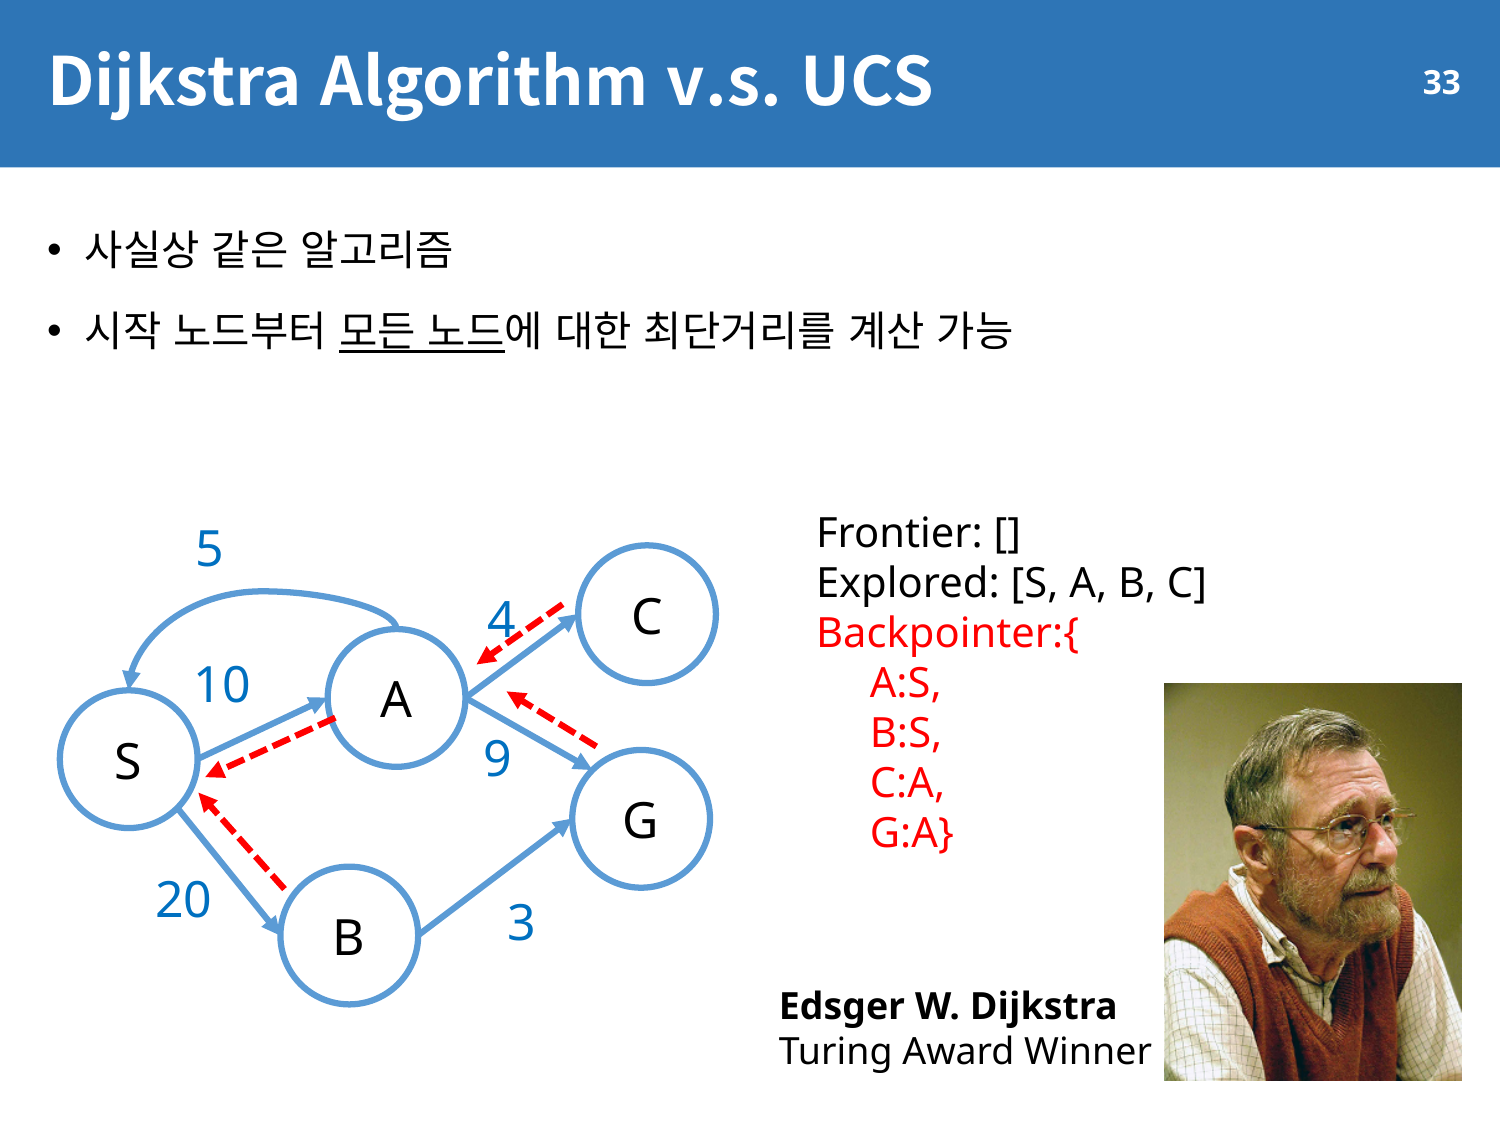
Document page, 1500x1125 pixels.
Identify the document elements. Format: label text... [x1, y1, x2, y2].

text_box Frontier: [] Explored: [S, A, B, C] Backpointer:{ A:S, B:S, C:A, G:A} [801, 498, 1223, 864]
text_box A [327, 629, 466, 767]
text_box 4 [472, 580, 528, 656]
text_box 3 [492, 883, 551, 958]
text_box G [572, 749, 711, 888]
title Dijkstra Algorithm v.s. UCS [32, 20, 1476, 148]
picture [1164, 683, 1462, 1081]
text_box C [578, 545, 716, 684]
slide_number <number> [1273, 53, 1476, 114]
list 사실상 같은 알고리즘 시작 노드부터 모든 노드에 대한 최단거리를 계산 가능 [32, 206, 1476, 1100]
text_box 9 [468, 718, 527, 794]
text_box 10 [178, 645, 266, 721]
text_box B [280, 866, 419, 1005]
text_box 20 [140, 860, 228, 936]
text_box Edsger W. Dijkstra Turing Award Winner [764, 974, 1164, 1080]
text_box S [59, 690, 198, 829]
text_box 5 [181, 508, 236, 584]
